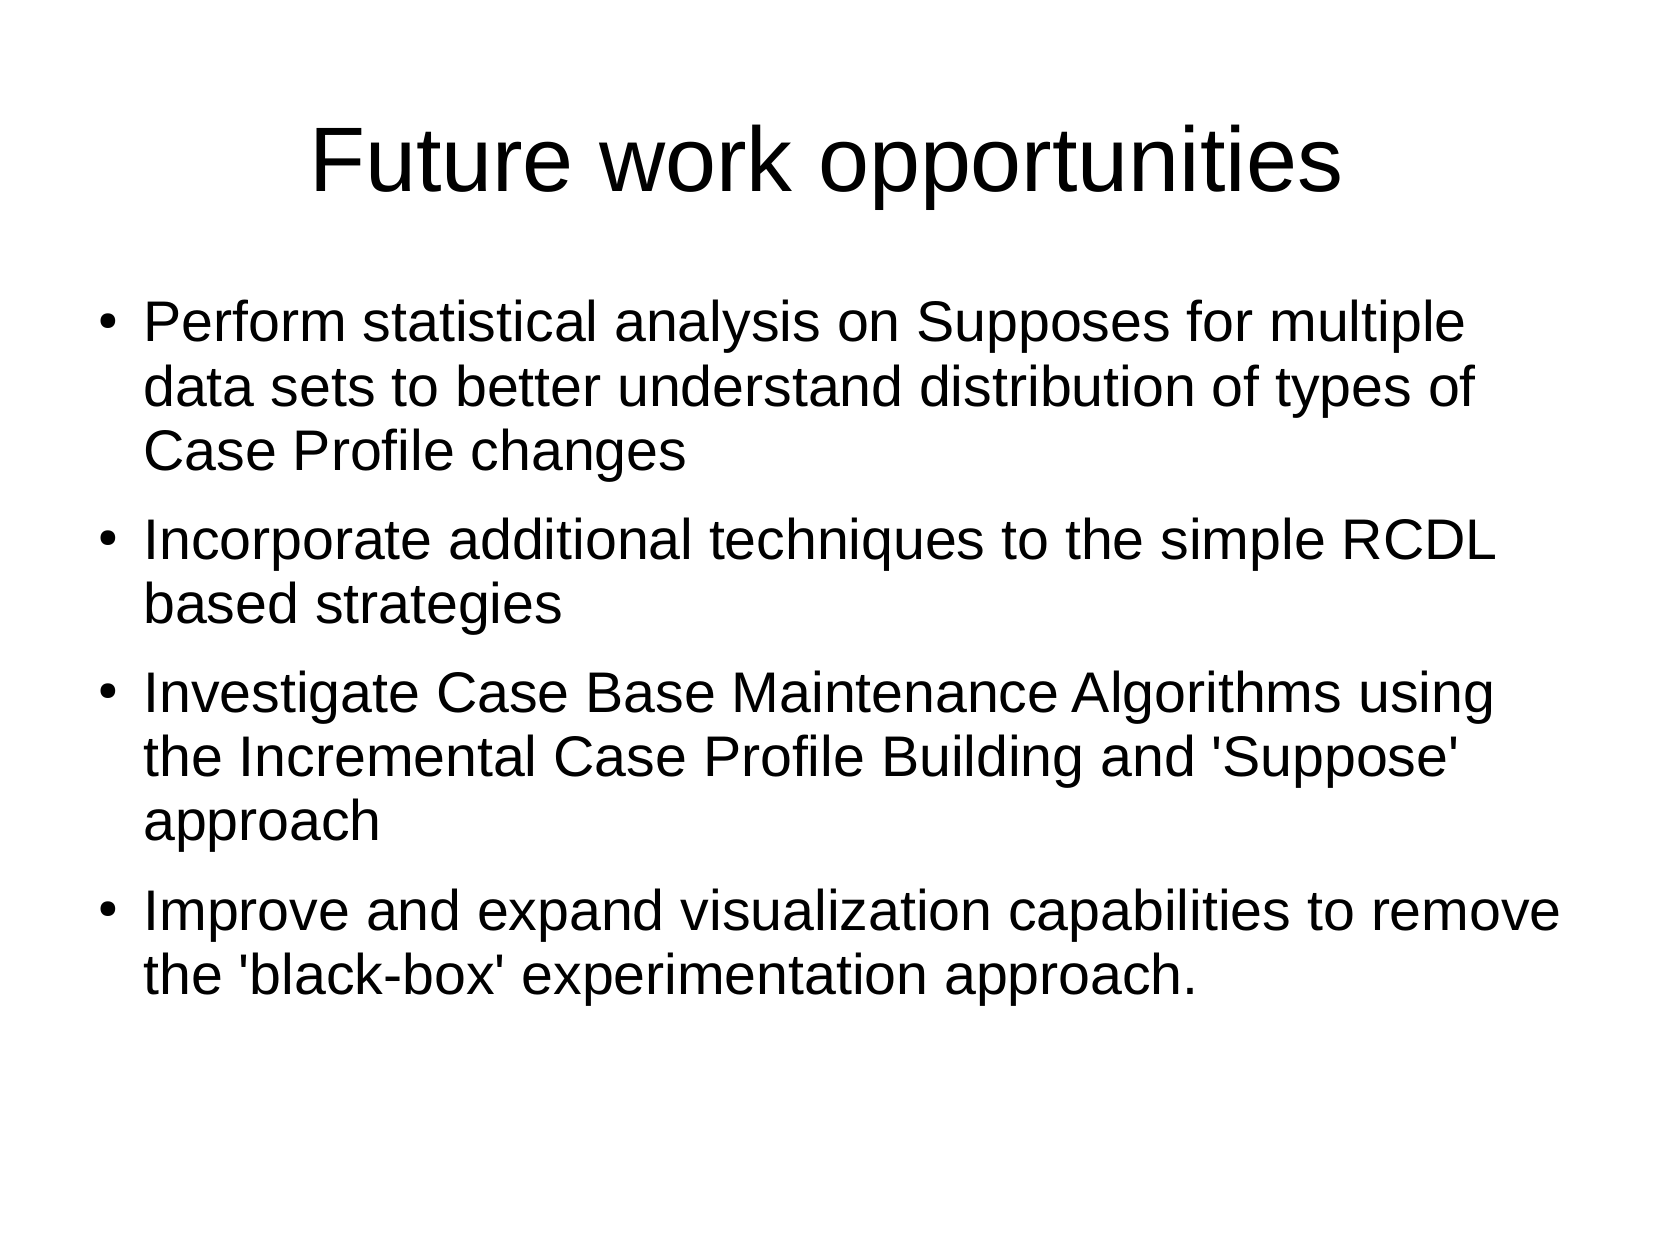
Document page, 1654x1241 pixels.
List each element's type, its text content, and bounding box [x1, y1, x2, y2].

title Future work opportunities [82, 55, 1571, 263]
list Perform statistical analysis on Supposes for multiple data sets to better understand distribution of types of Case Profile changes Incorporate additional techniques to the simple RCDL based strategies Investigate Case Base Maintenance Algorithms using the Incremental Case Profile Building and 'Suppose' approach Improve and expand visualization capabilities to remove the 'black-box' experimentation approach. [82, 290, 1571, 1010]
